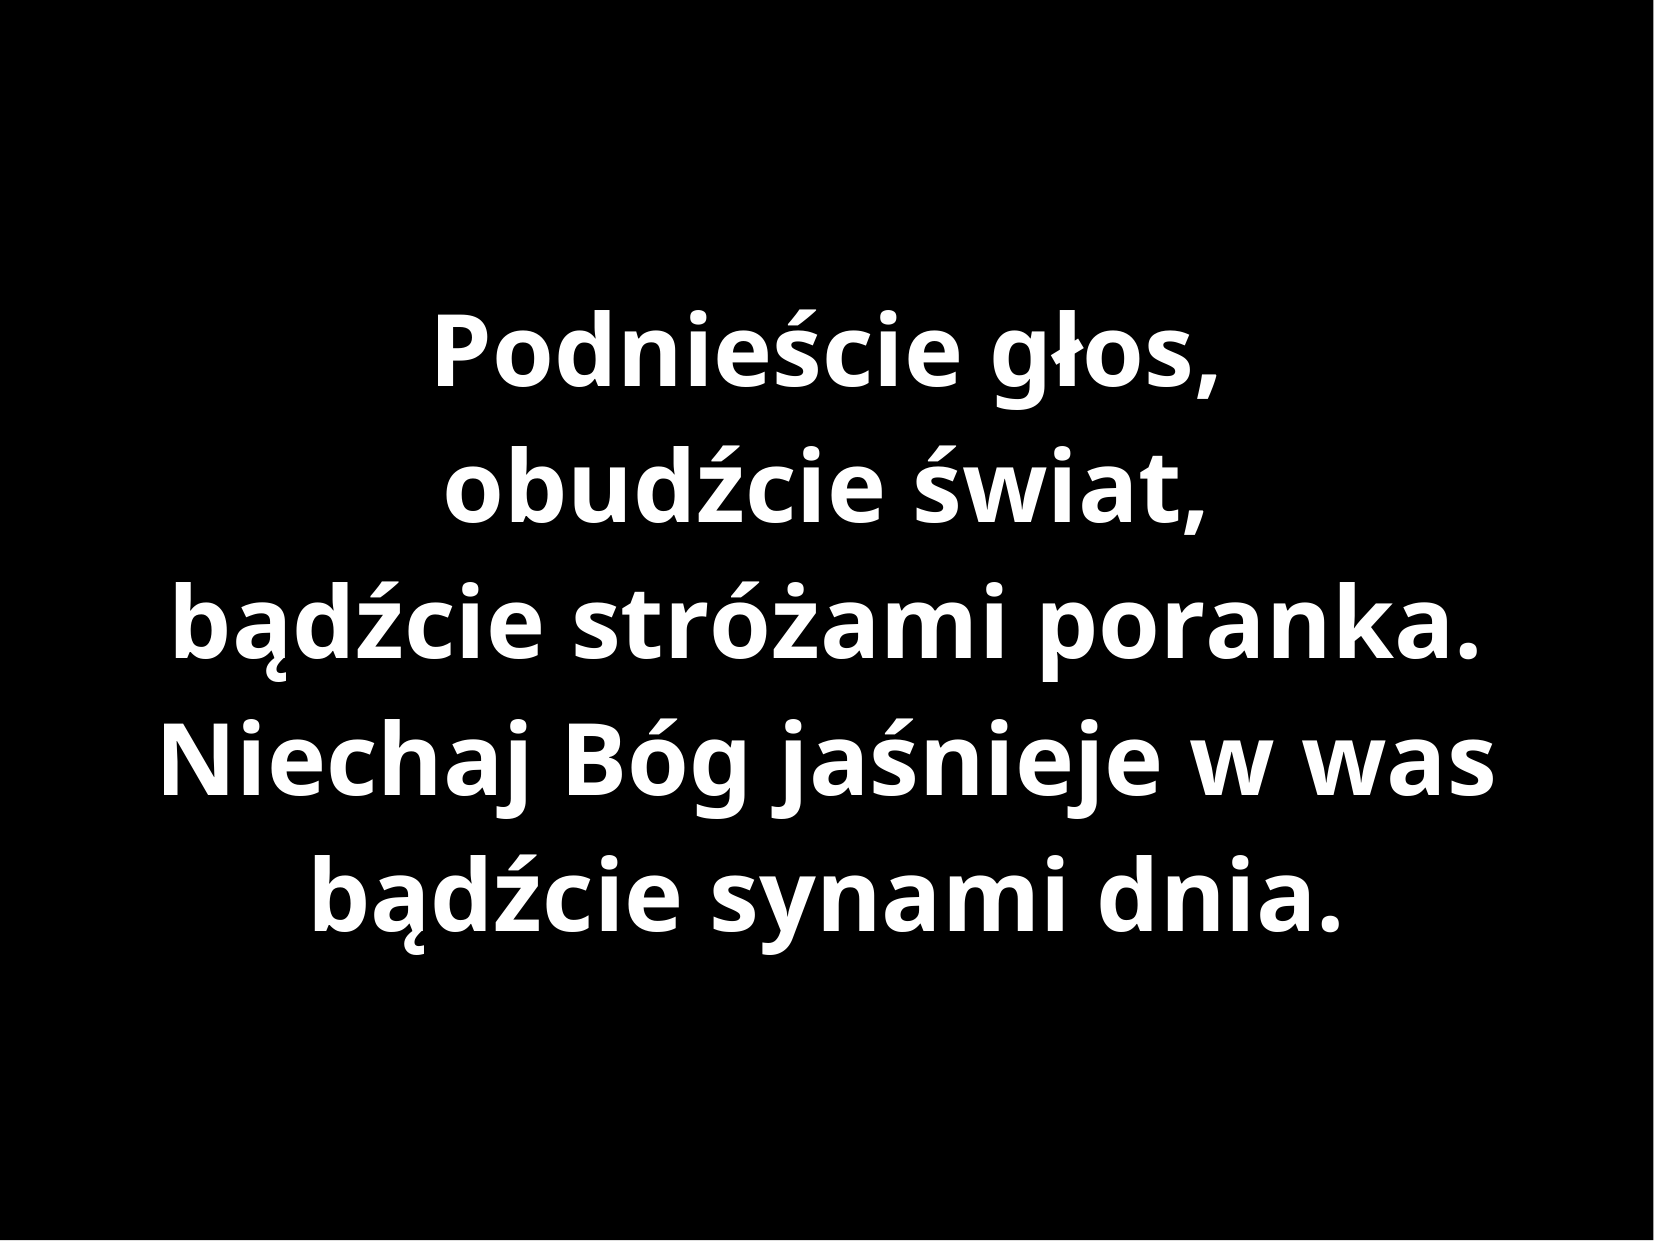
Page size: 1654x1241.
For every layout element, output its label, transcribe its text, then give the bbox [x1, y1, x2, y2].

title Podnieście głos, obudźcie świat, bądźcie stróżami poranka. Niechaj Bóg jaśnieje w was bądźcie synami dnia. [0, 0, 1654, 1241]
